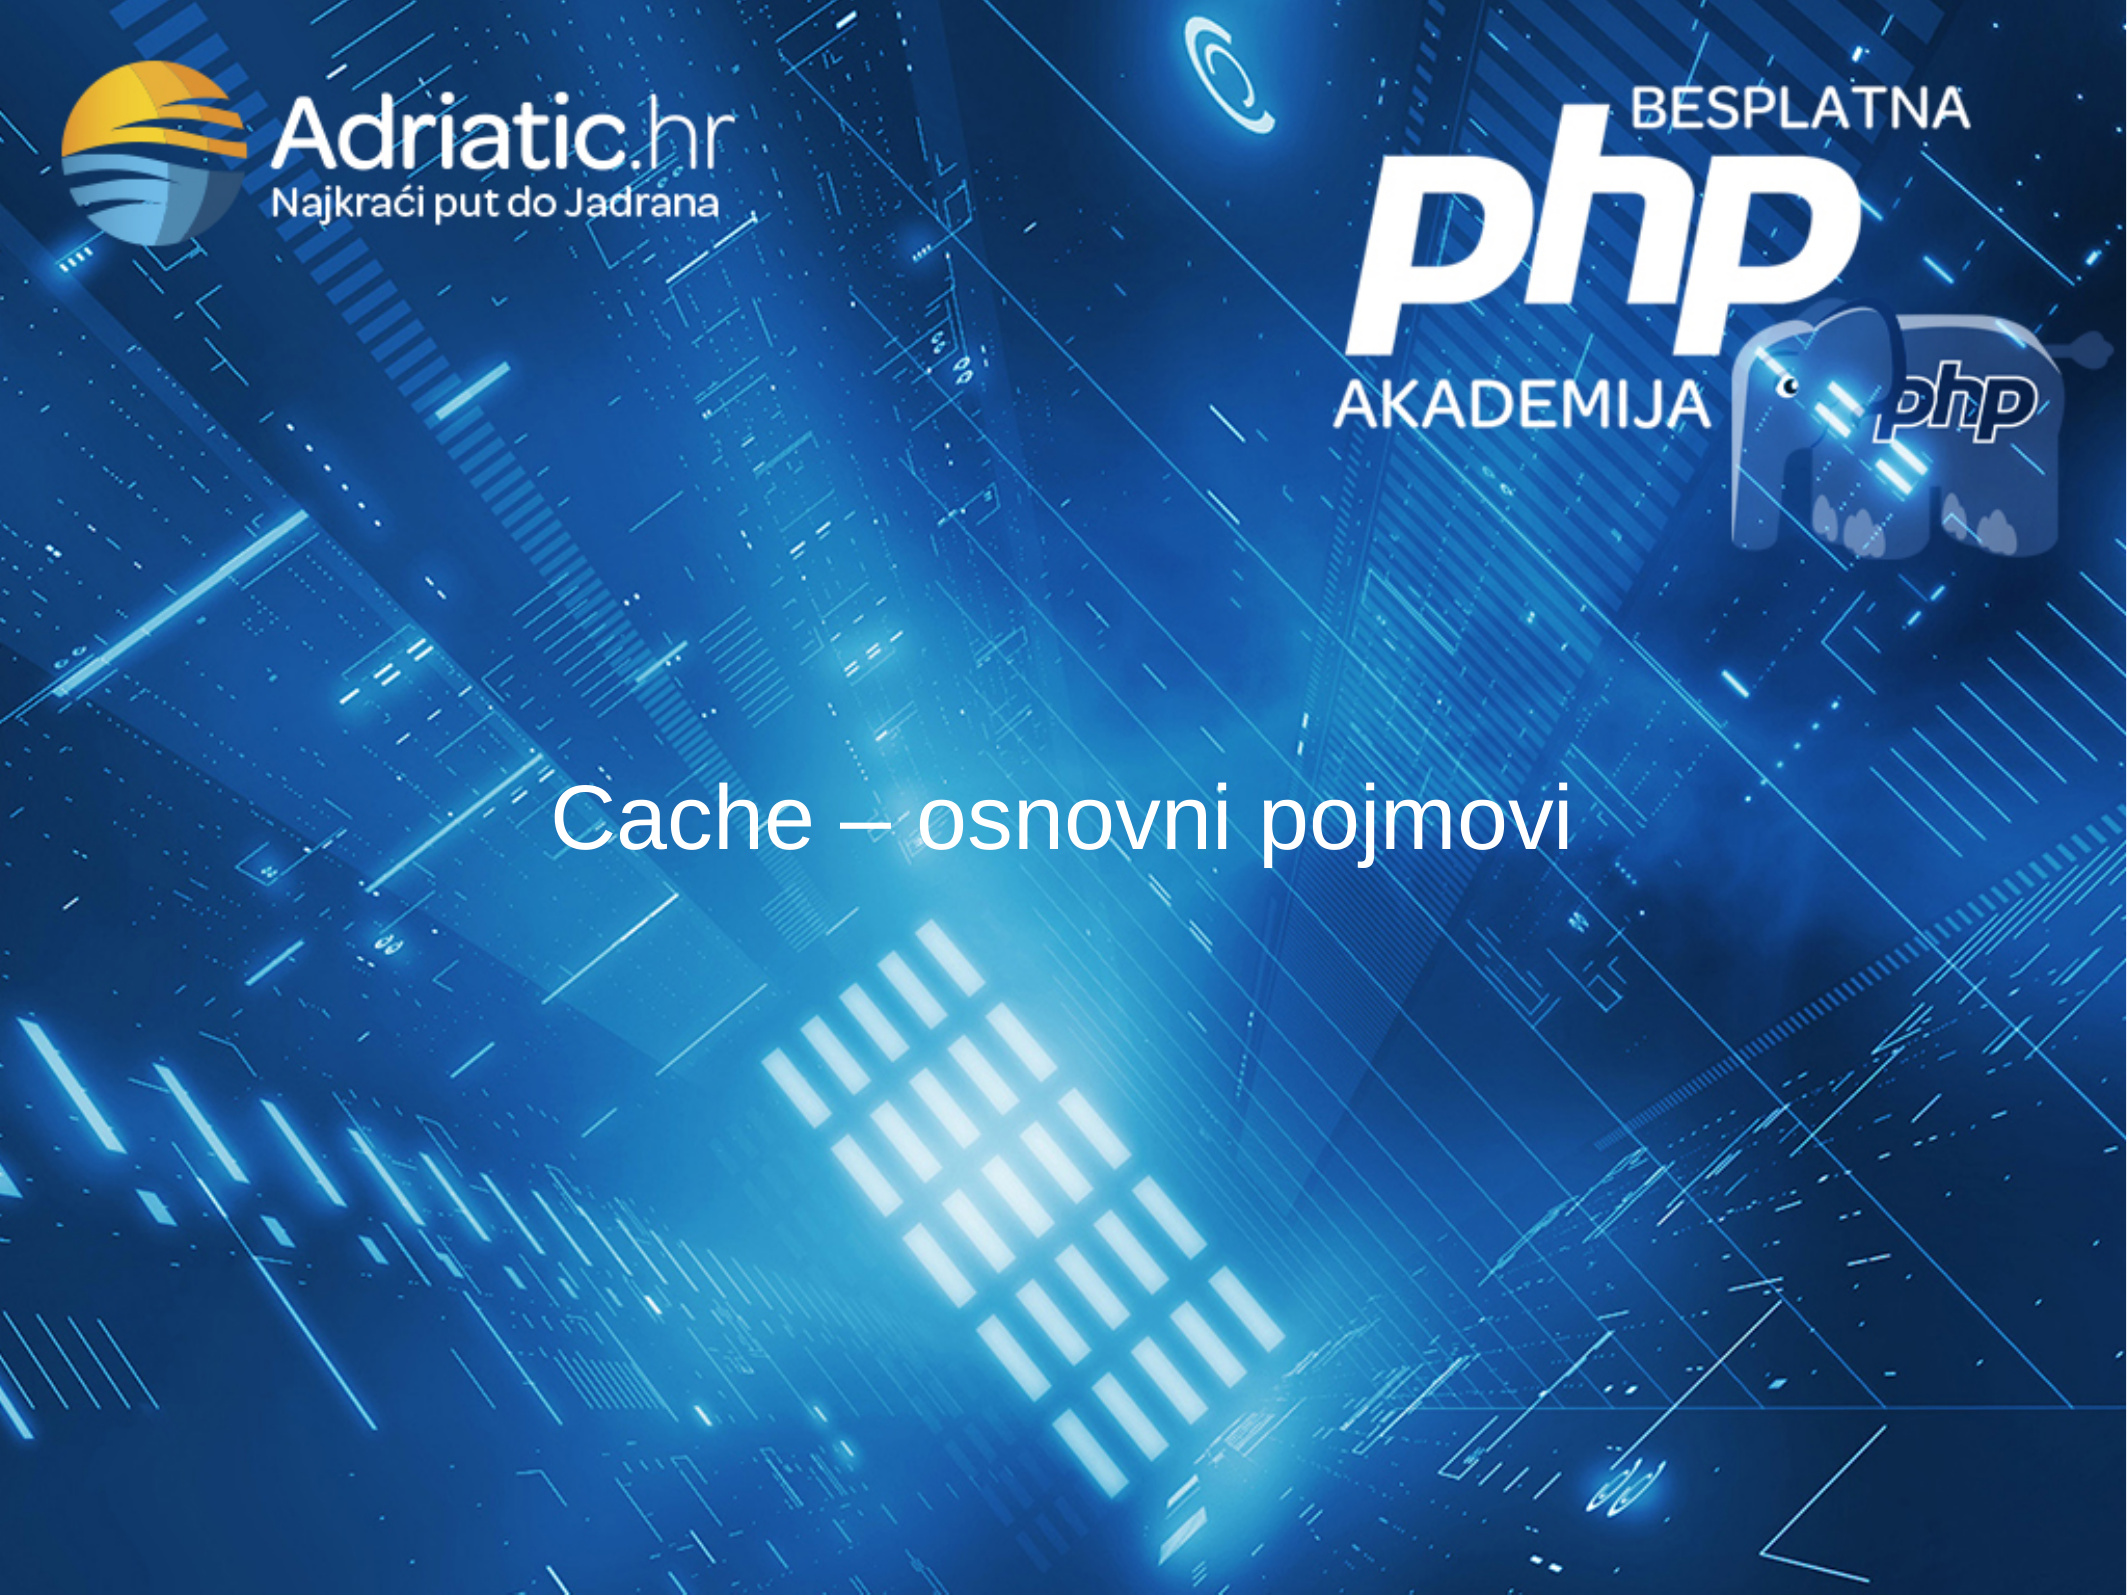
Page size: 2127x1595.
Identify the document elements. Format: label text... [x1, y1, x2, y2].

title Cache – osnovni pojmovi [106, 685, 2020, 952]
picture [0, 0, 2127, 1595]
